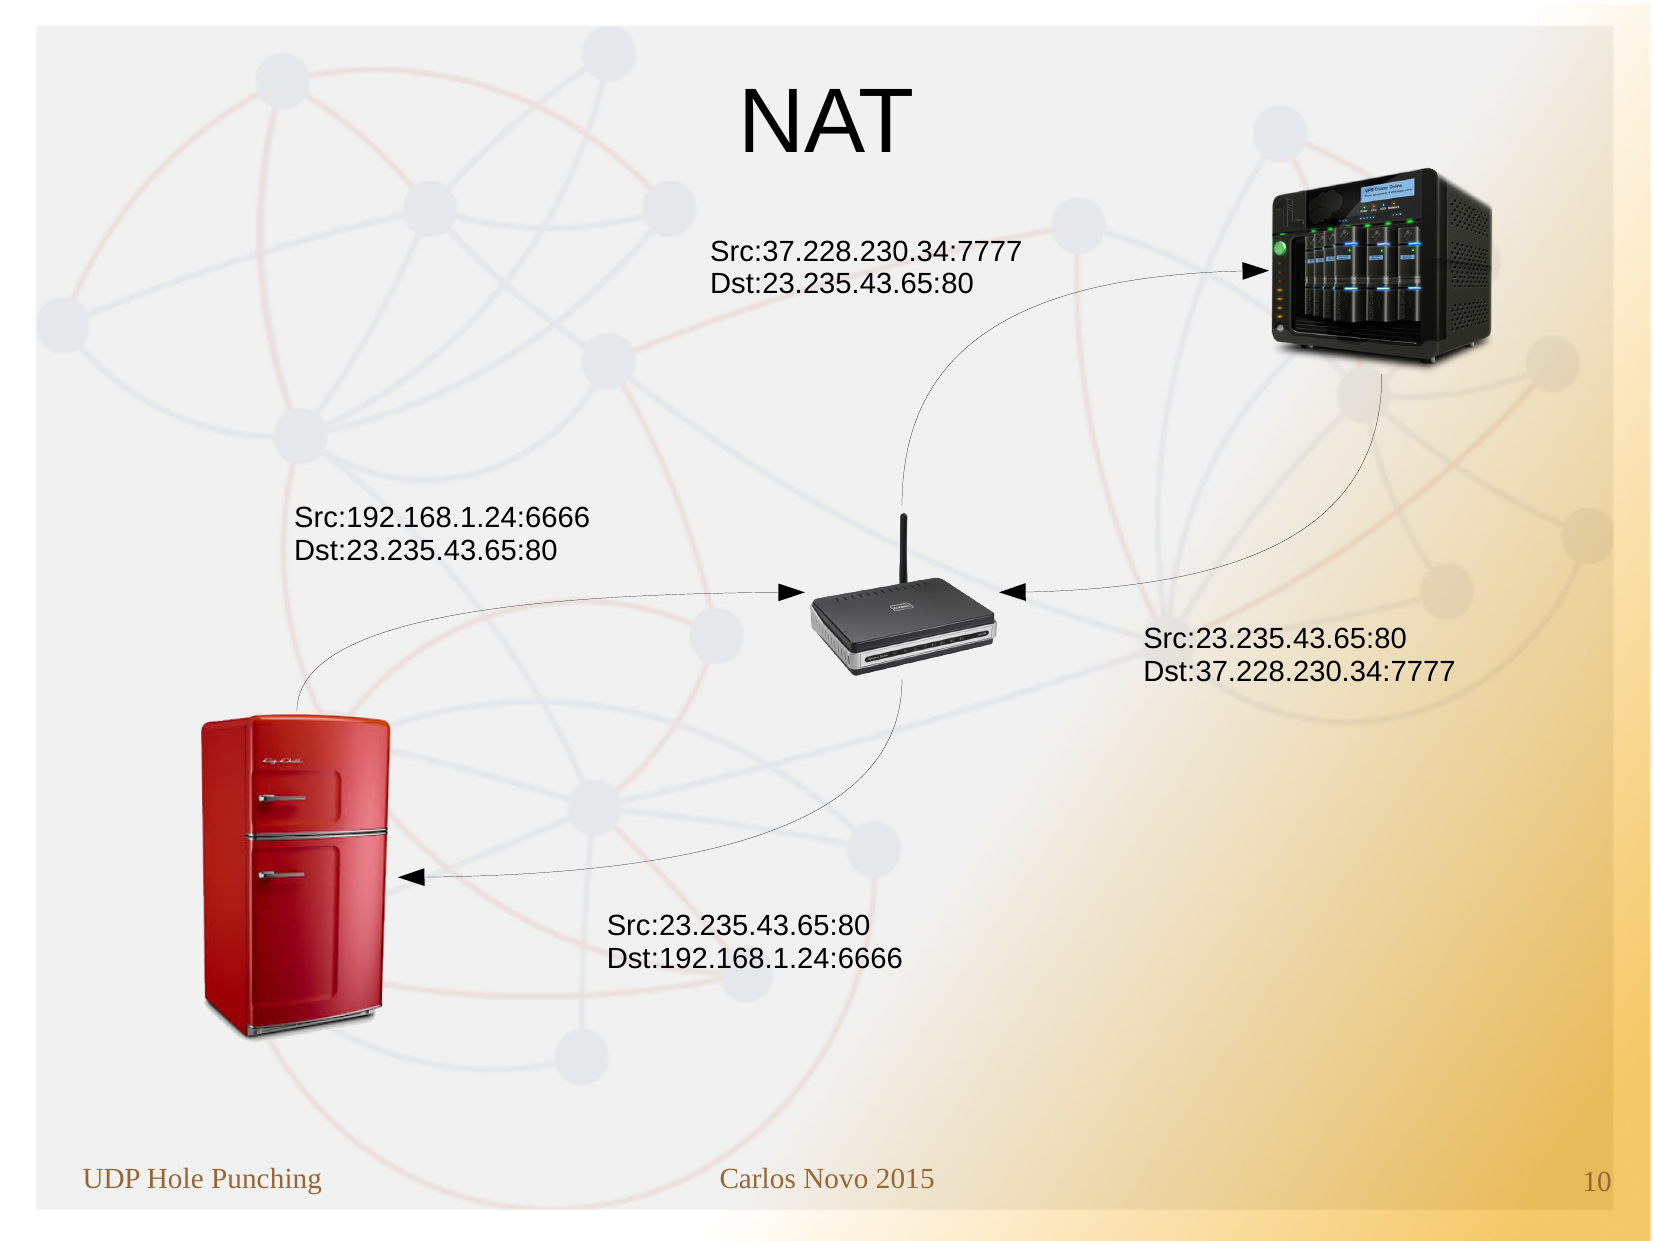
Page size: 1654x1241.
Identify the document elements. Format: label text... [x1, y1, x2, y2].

text_box Src:192.168.1.24:6666 Dst:23.235.43.65:80 [279, 493, 636, 575]
text_box Src:37.228.230.34:7777 Dst:23.235.43.65:80 [695, 227, 1074, 341]
text_box Src:23.235.43.65:80 Dst:37.228.230.34:7777 [1128, 614, 1508, 728]
title NAT [82, 49, 1571, 193]
picture [0, 0, 1654, 1241]
text_box Src:23.235.43.65:80 Dst:192.168.1.24:6666 [592, 901, 949, 982]
